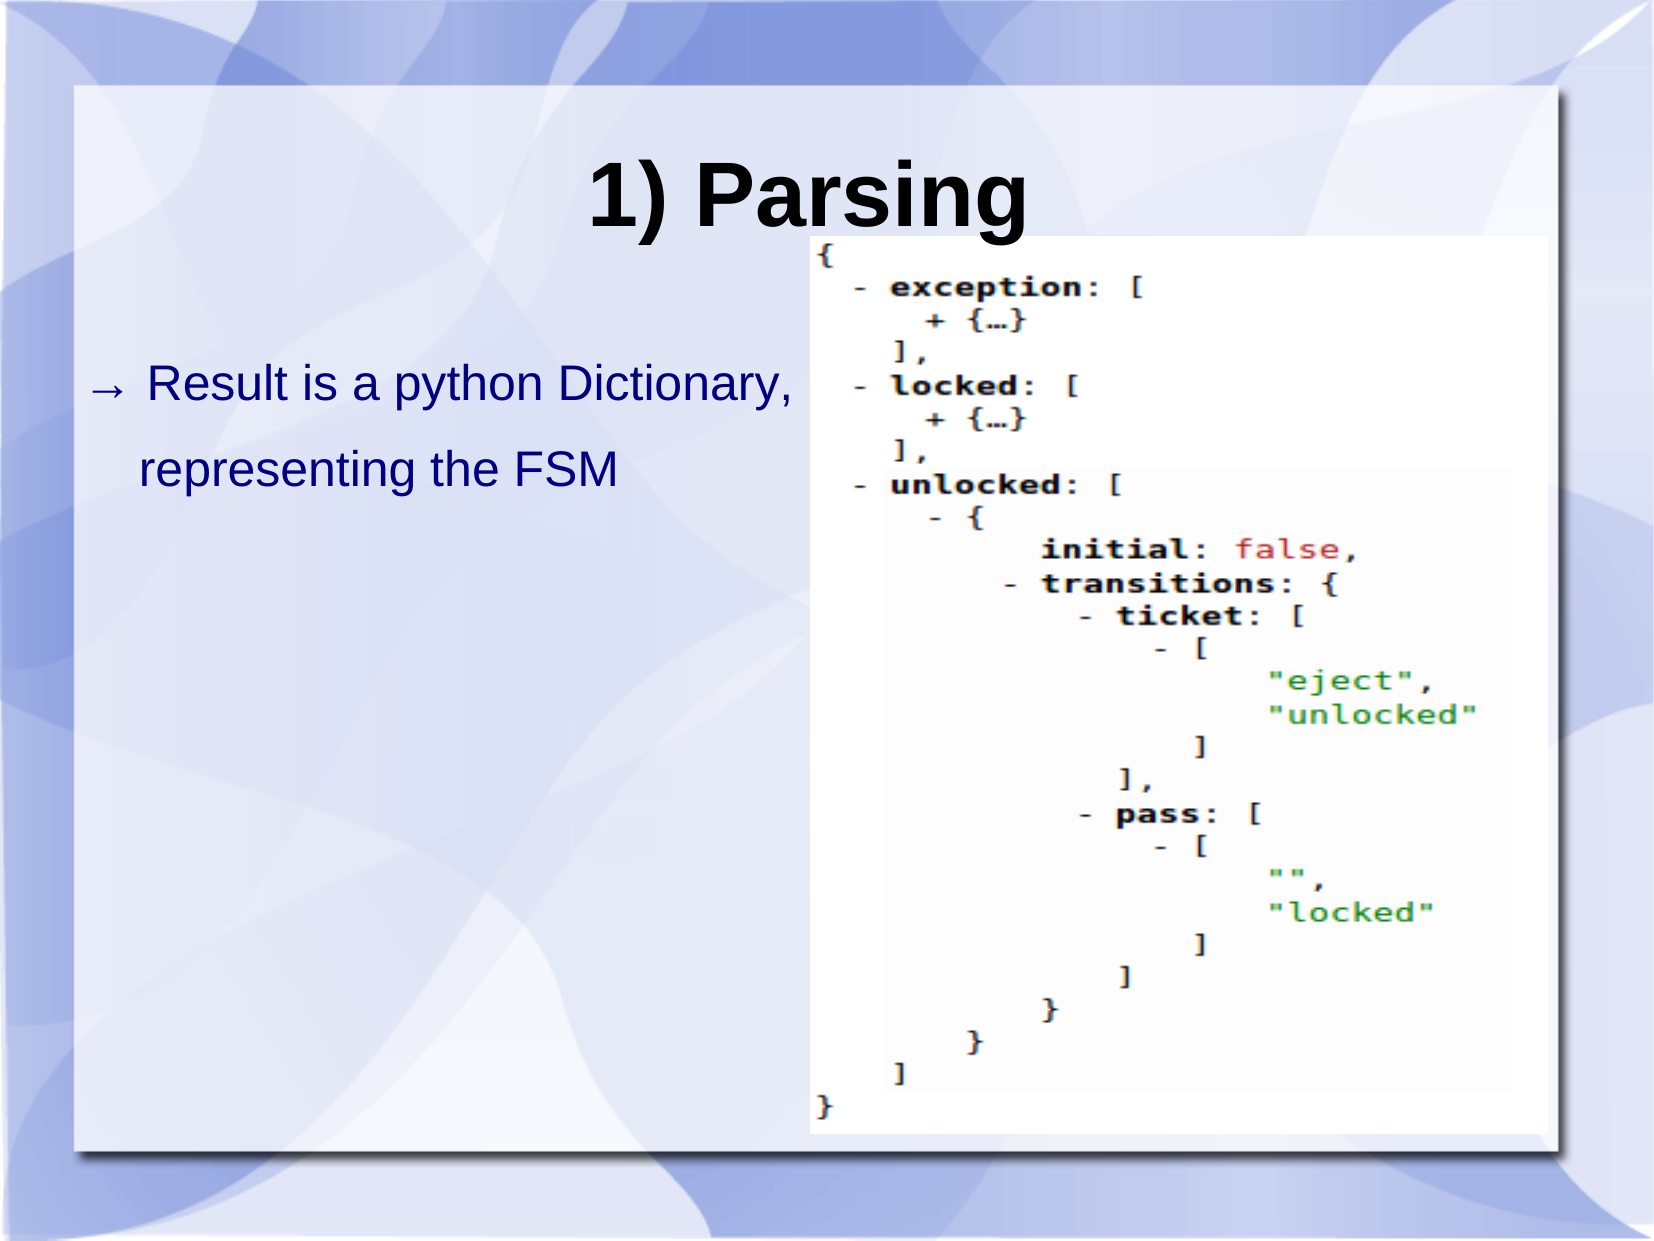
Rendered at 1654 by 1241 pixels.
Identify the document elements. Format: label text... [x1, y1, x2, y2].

list → Result is a python Dictionary, representing the FSM [11, 355, 1371, 1075]
picture [0, 0, 1654, 1241]
title 1) Parsing [82, 90, 1536, 298]
